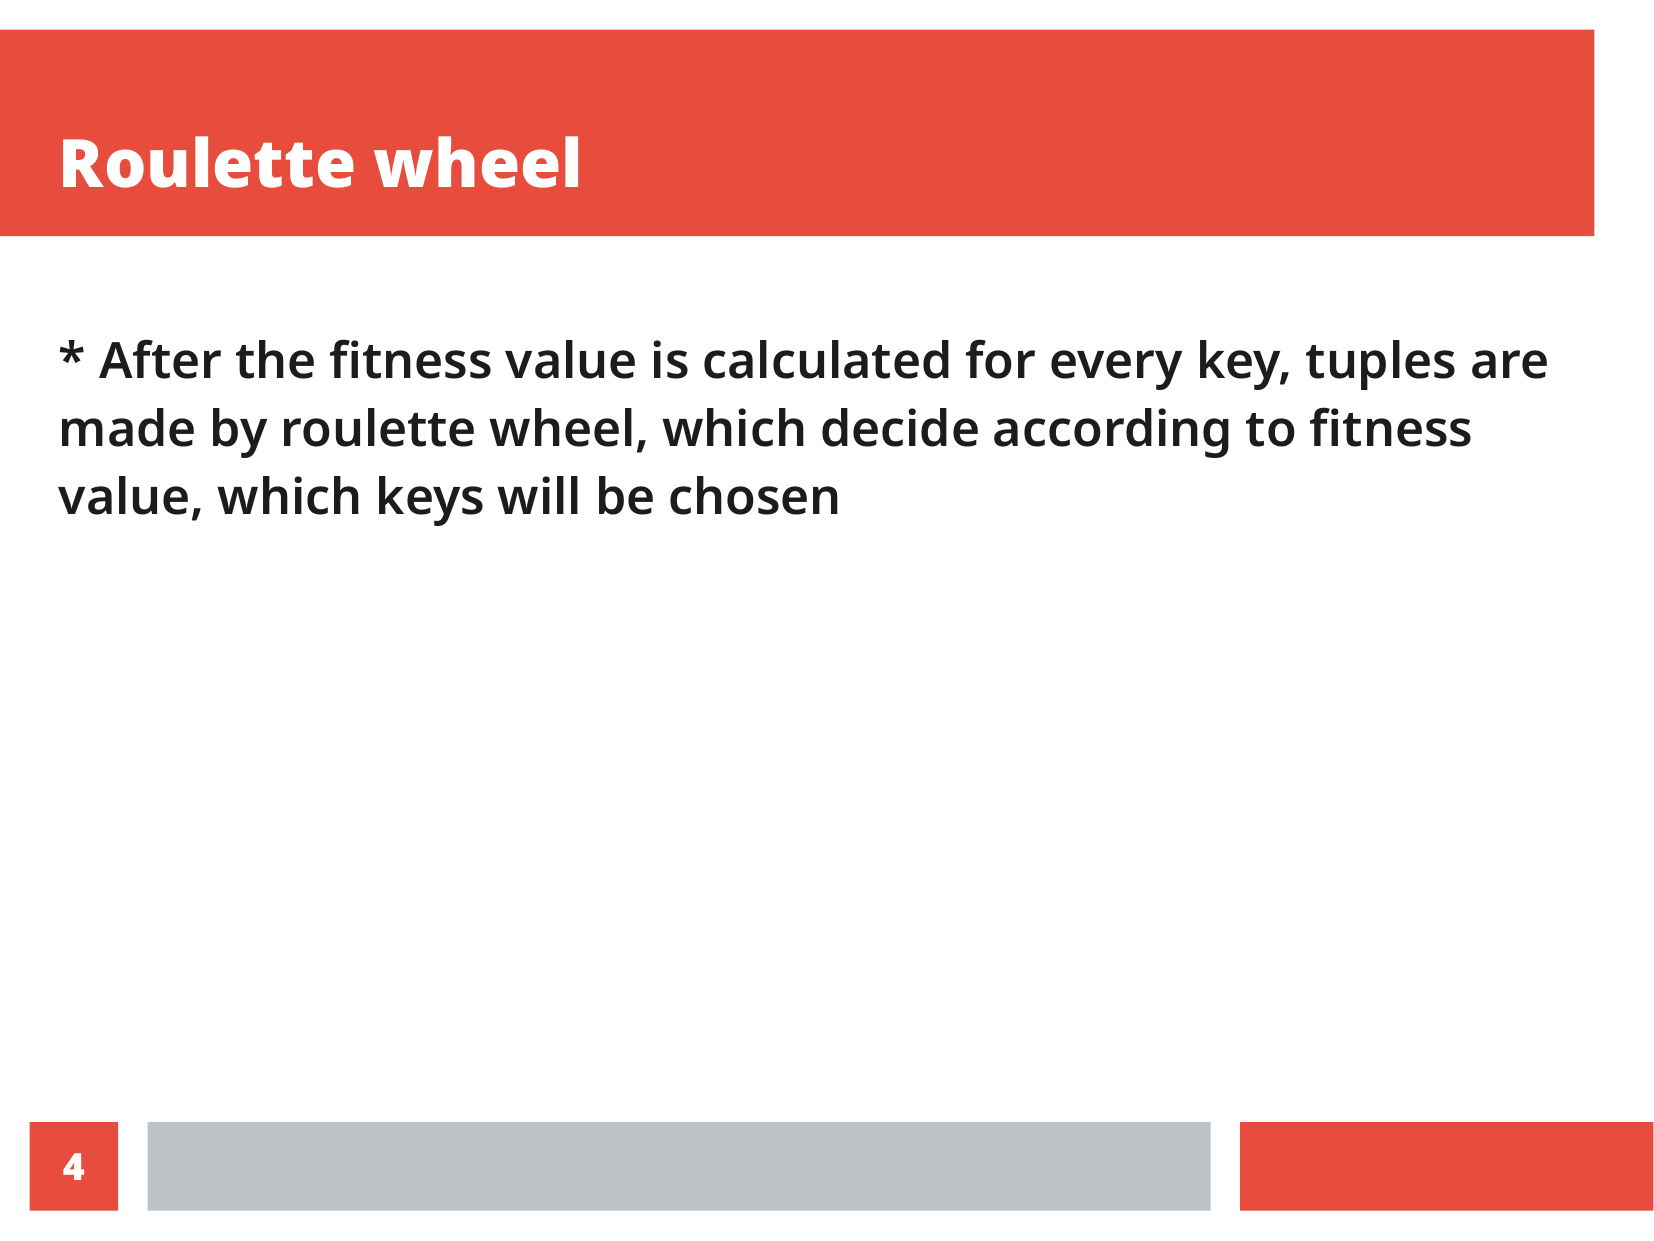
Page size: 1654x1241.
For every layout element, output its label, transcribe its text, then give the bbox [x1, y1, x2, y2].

list * After the fitness value is calculated for every key, tuples are made by roulette wheel, which decide according to fitness value, which keys will be chosen [59, 324, 1565, 1093]
title Roulette wheel [59, 59, 1595, 207]
